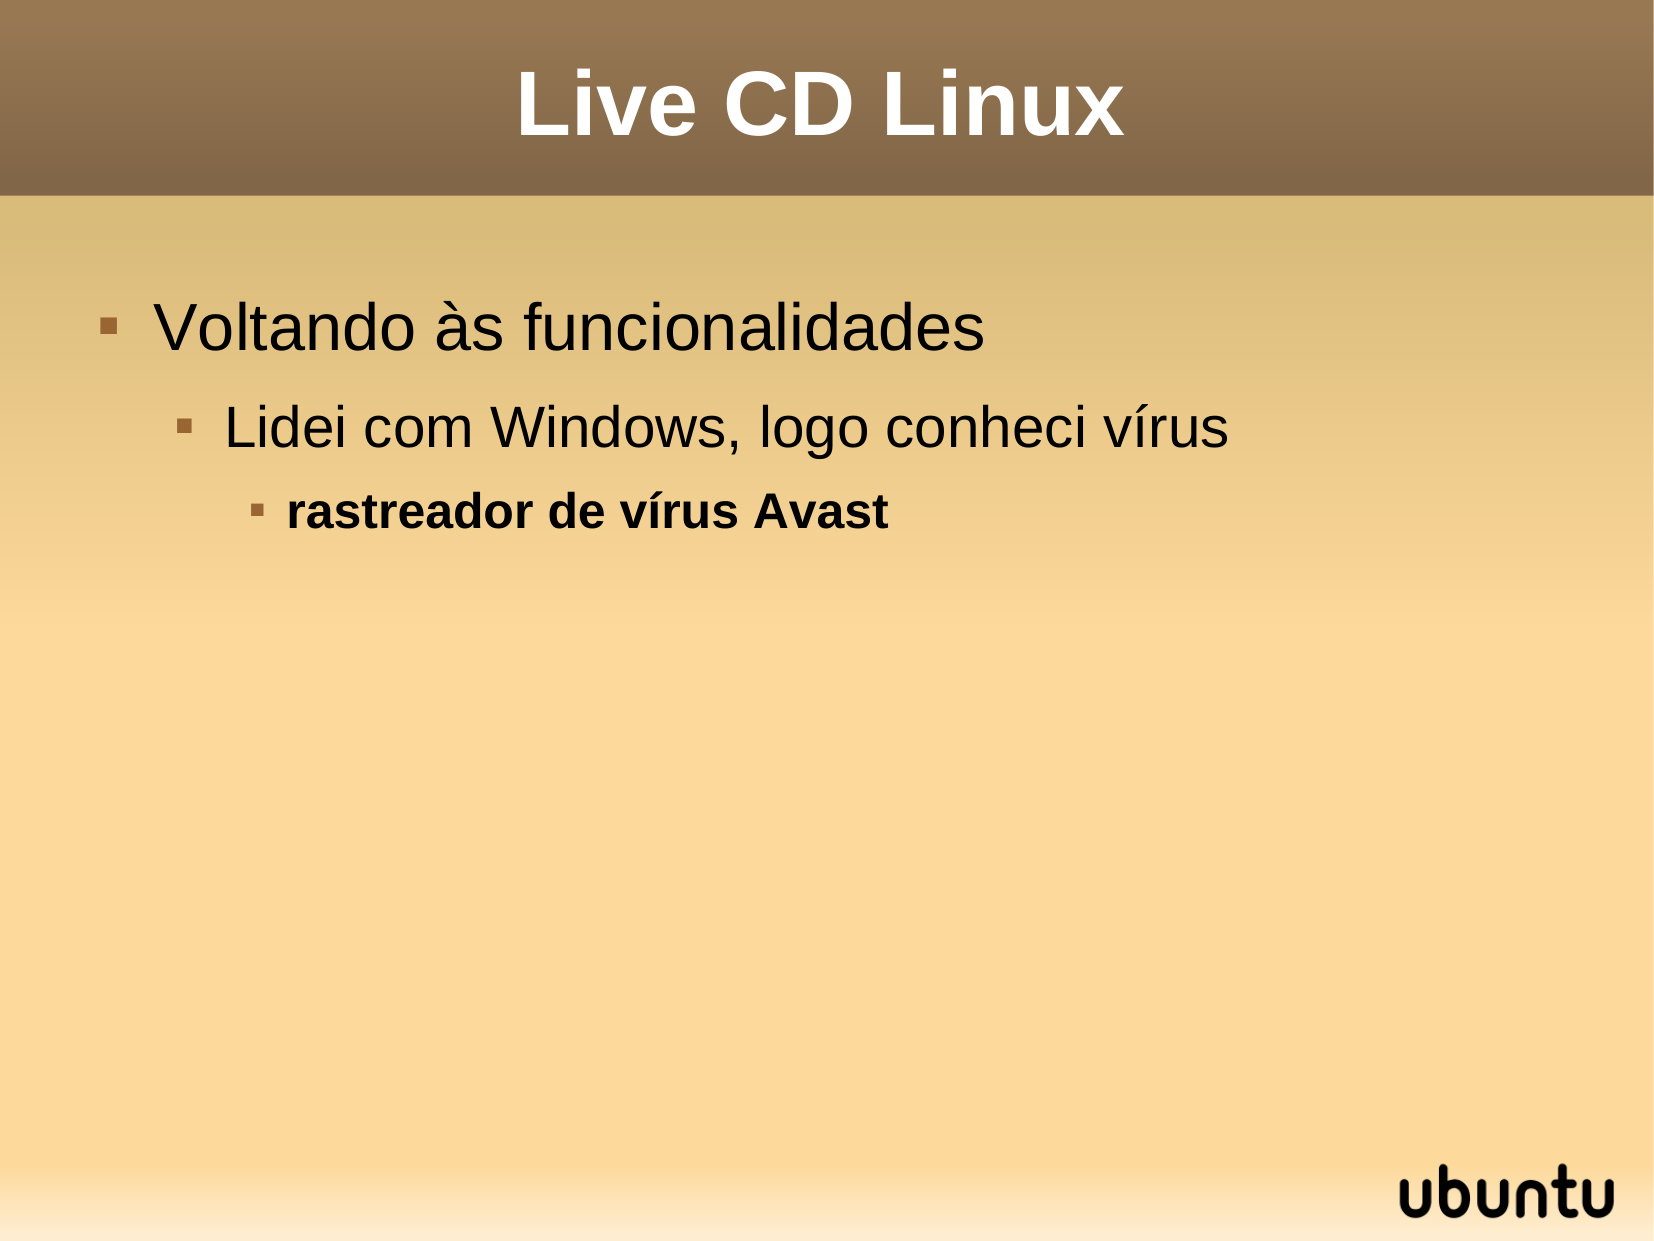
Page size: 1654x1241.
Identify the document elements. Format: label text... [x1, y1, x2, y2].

list Voltando às funcionalidades Lidei com Windows, logo conheci vírus rastreador de vírus Avast [82, 290, 1571, 1094]
picture [0, 0, 1654, 1241]
title Live CD Linux [76, 7, 1565, 200]
